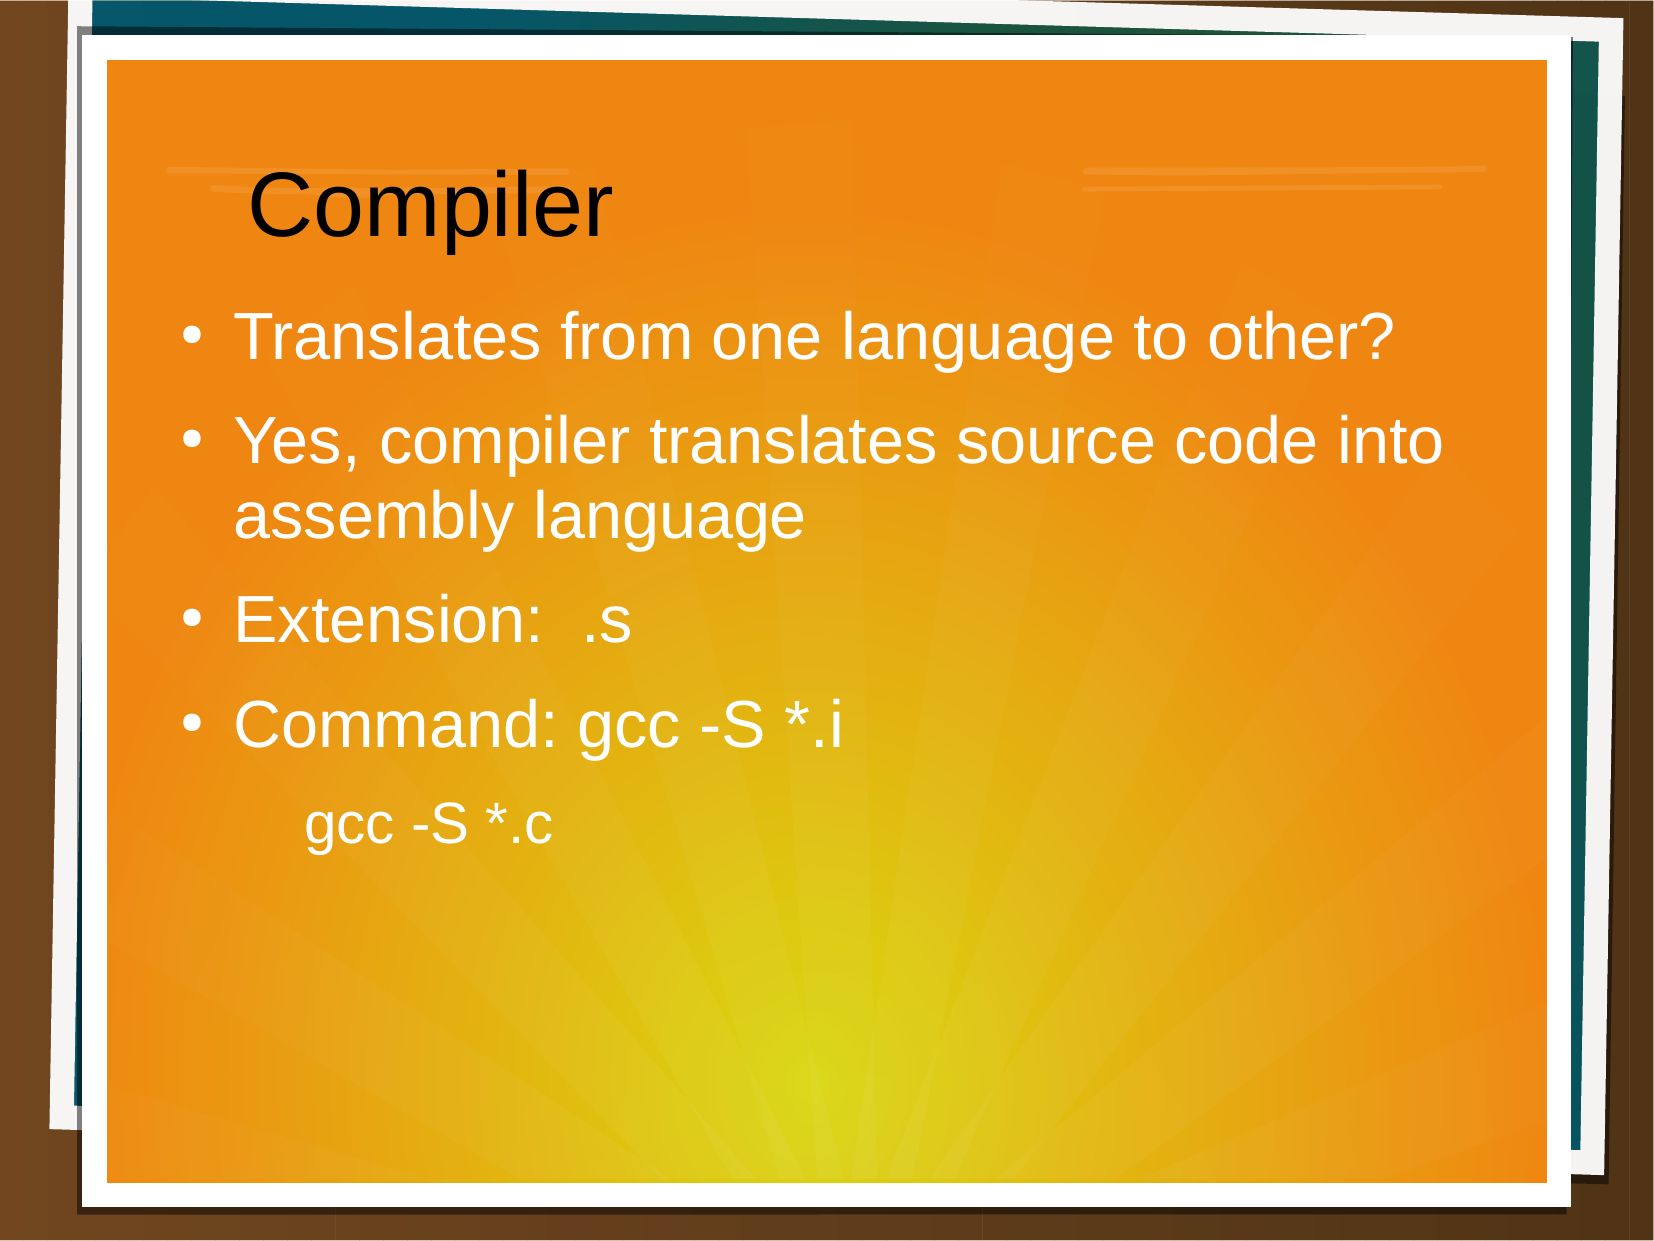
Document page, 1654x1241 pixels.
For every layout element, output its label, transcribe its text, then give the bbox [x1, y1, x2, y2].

title Compiler [141, 106, 721, 304]
list Translates from one language to other? Yes, compiler translates source code into assembly language Extension: .s Command: gcc -S *.i gcc -S *.c [162, 299, 1492, 1241]
